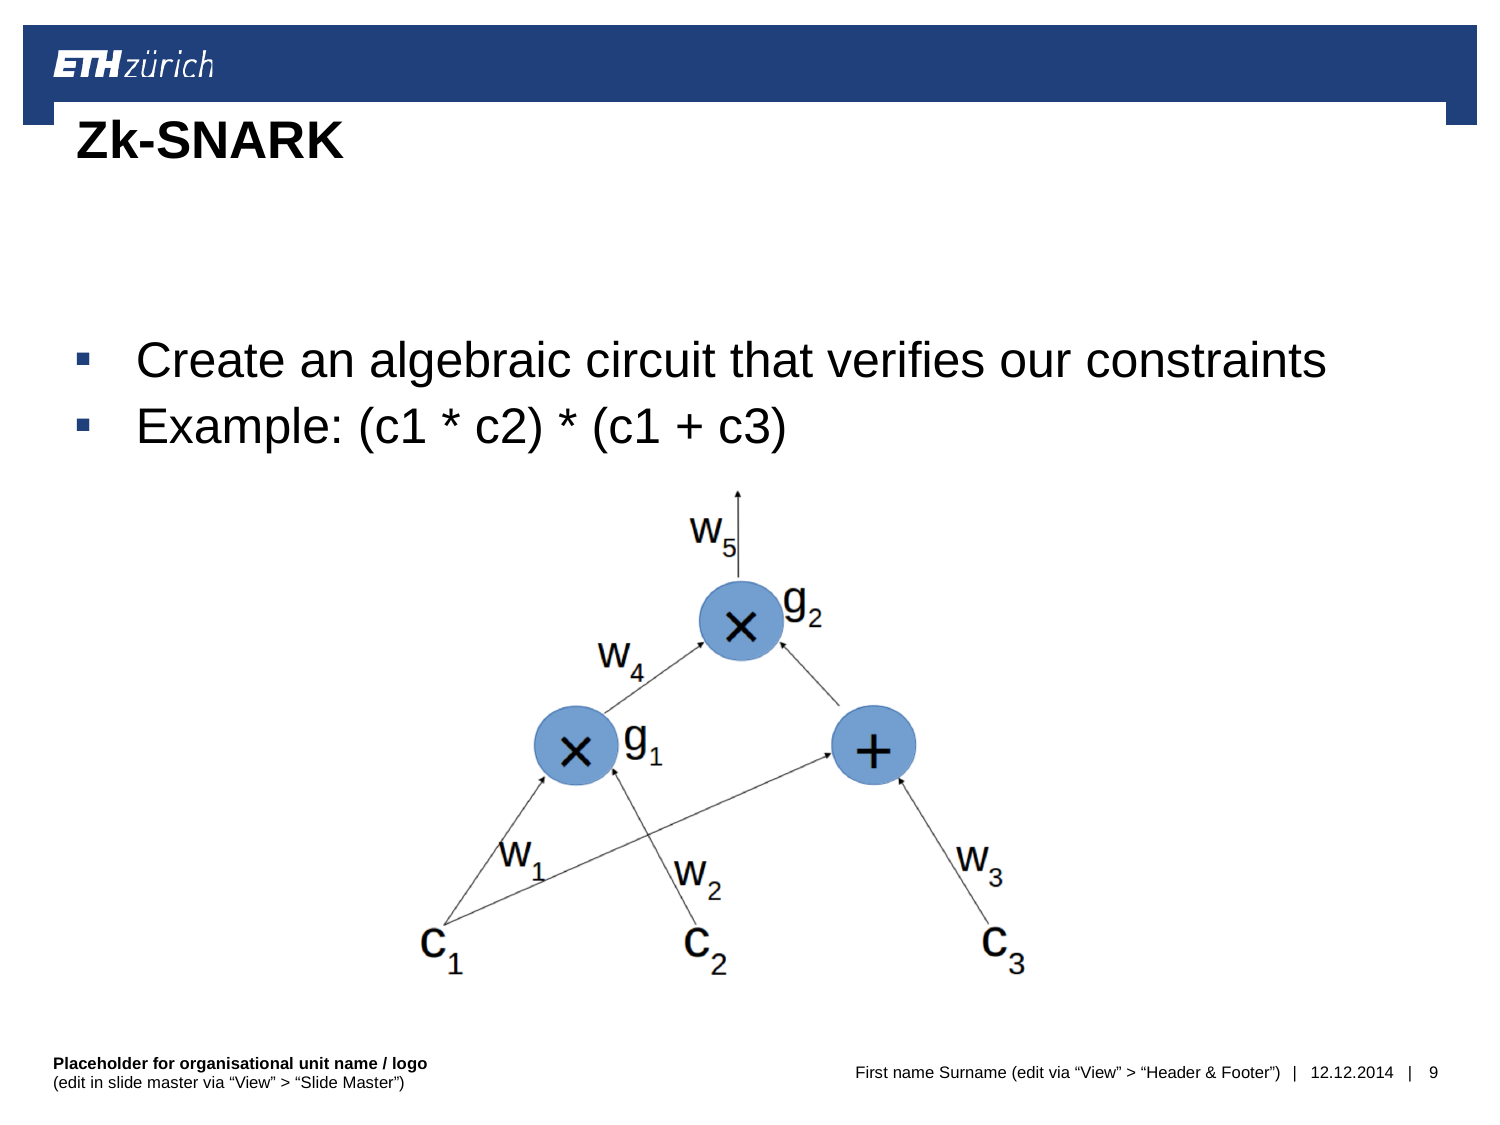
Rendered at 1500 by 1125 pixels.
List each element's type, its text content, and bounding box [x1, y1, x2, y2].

list Create an algebraic circuit that verifies our constraints Example: (c1 * c2) * (c1 + c3) [53, 331, 1447, 1023]
title Zk-SNARK [53, 101, 1447, 262]
picture [413, 484, 1028, 981]
